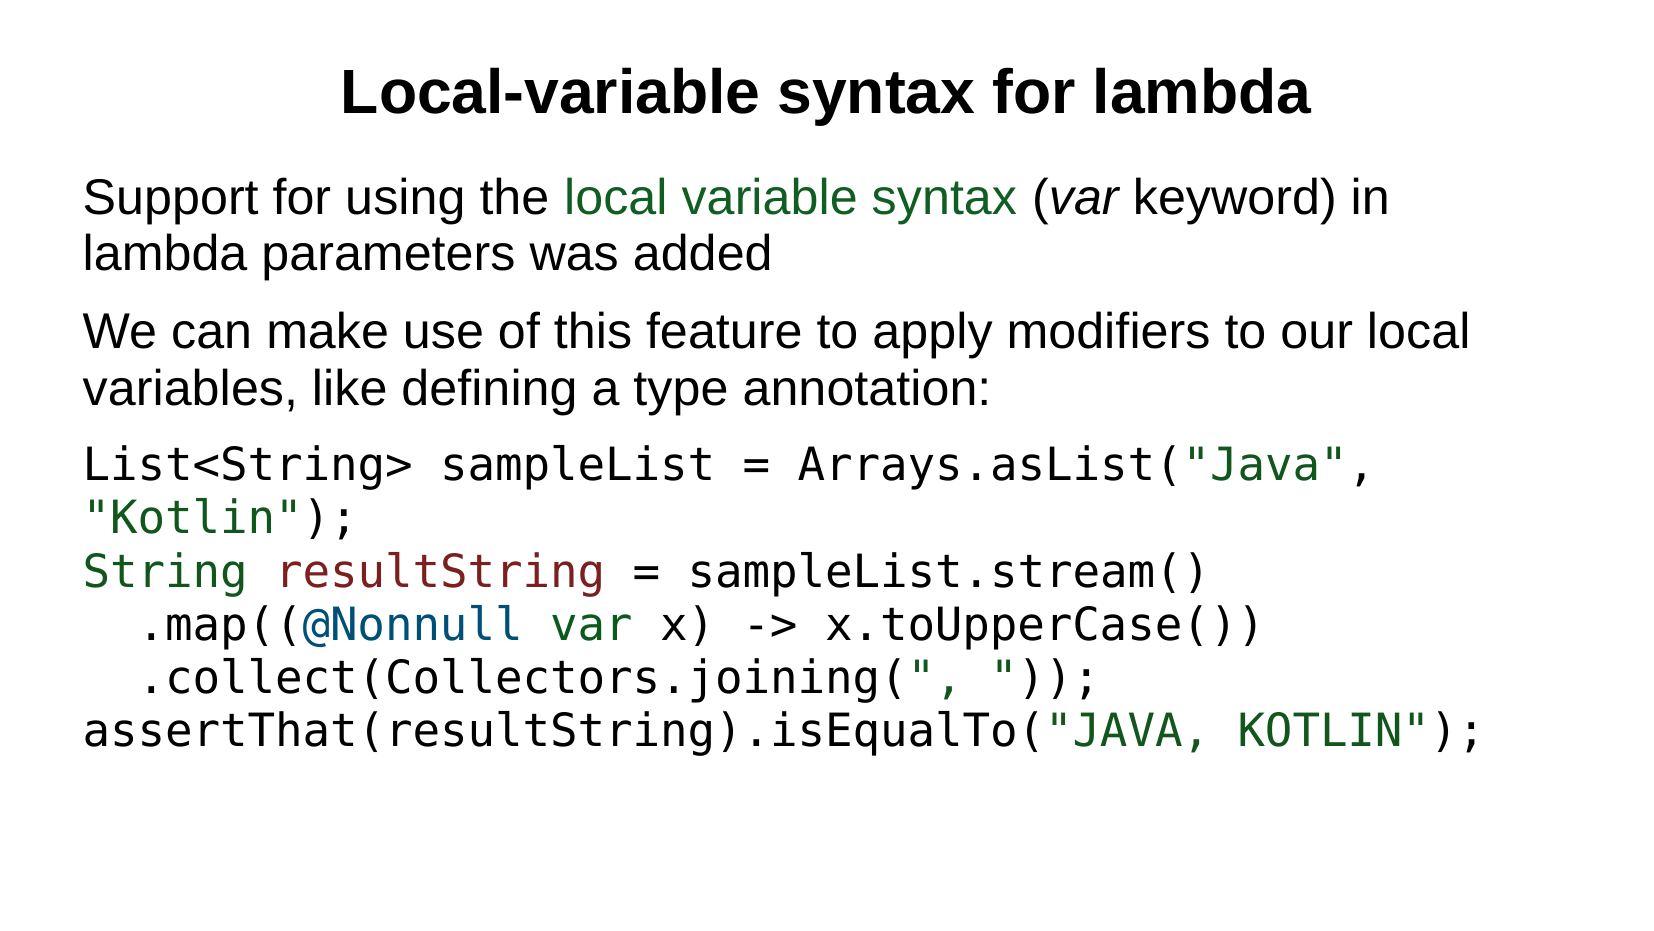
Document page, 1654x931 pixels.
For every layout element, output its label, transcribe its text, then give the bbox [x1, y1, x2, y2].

title Local-variable syntax for lambda [82, 6, 1571, 177]
list Support for using the local variable syntax (var keyword) in lambda parameters was added We can make use of this feature to apply modifiers to our local variables, like defining a type annotation: List<String> sampleList = Arrays.asList("Java", "Kotlin"); String resultString = sampleList.stream() .map((@Nonnull var x) -> x.toUpperCase()) .collect(Collectors.joining(", ")); assertThat(resultString).isEqualTo("JAVA, KOTLIN"); [82, 168, 1538, 889]
